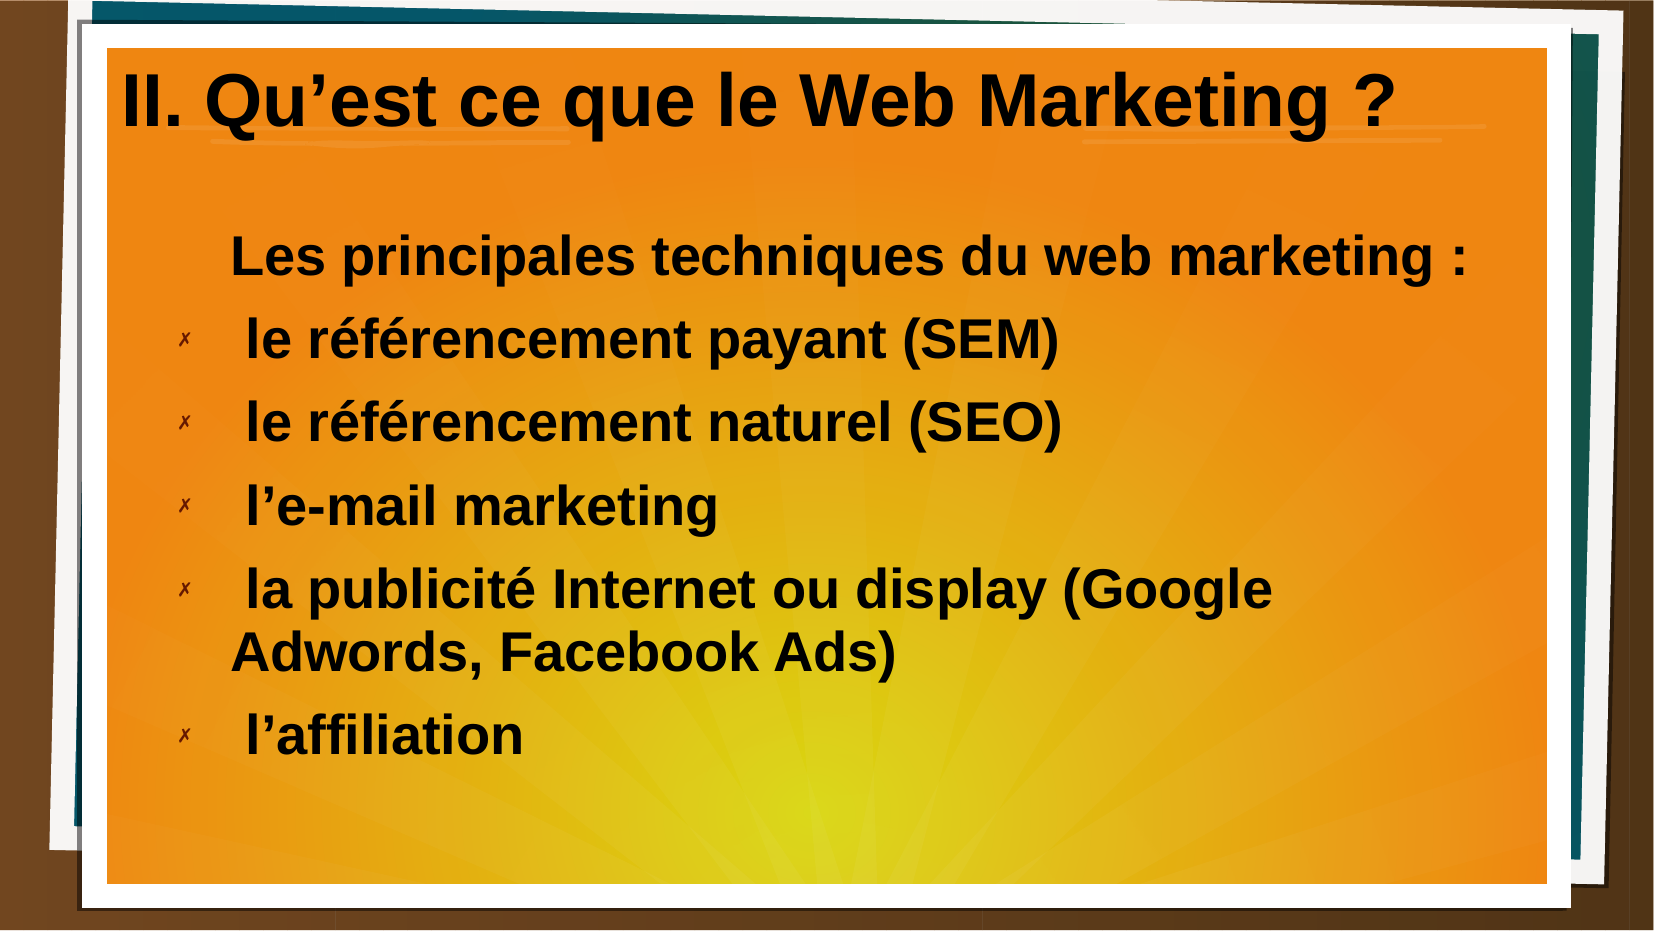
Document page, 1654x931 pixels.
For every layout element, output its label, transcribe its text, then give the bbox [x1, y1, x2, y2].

list Les principales techniques du web marketing : le référencement payant (SEM) le référencement naturel (SEO) l’e-mail marketing la publicité Internet ou display (Google Adwords, Facebook Ads) l’affiliation [162, 224, 1492, 815]
title II. Qu’est ce que le Web Marketing ? [59, 11, 1441, 189]
